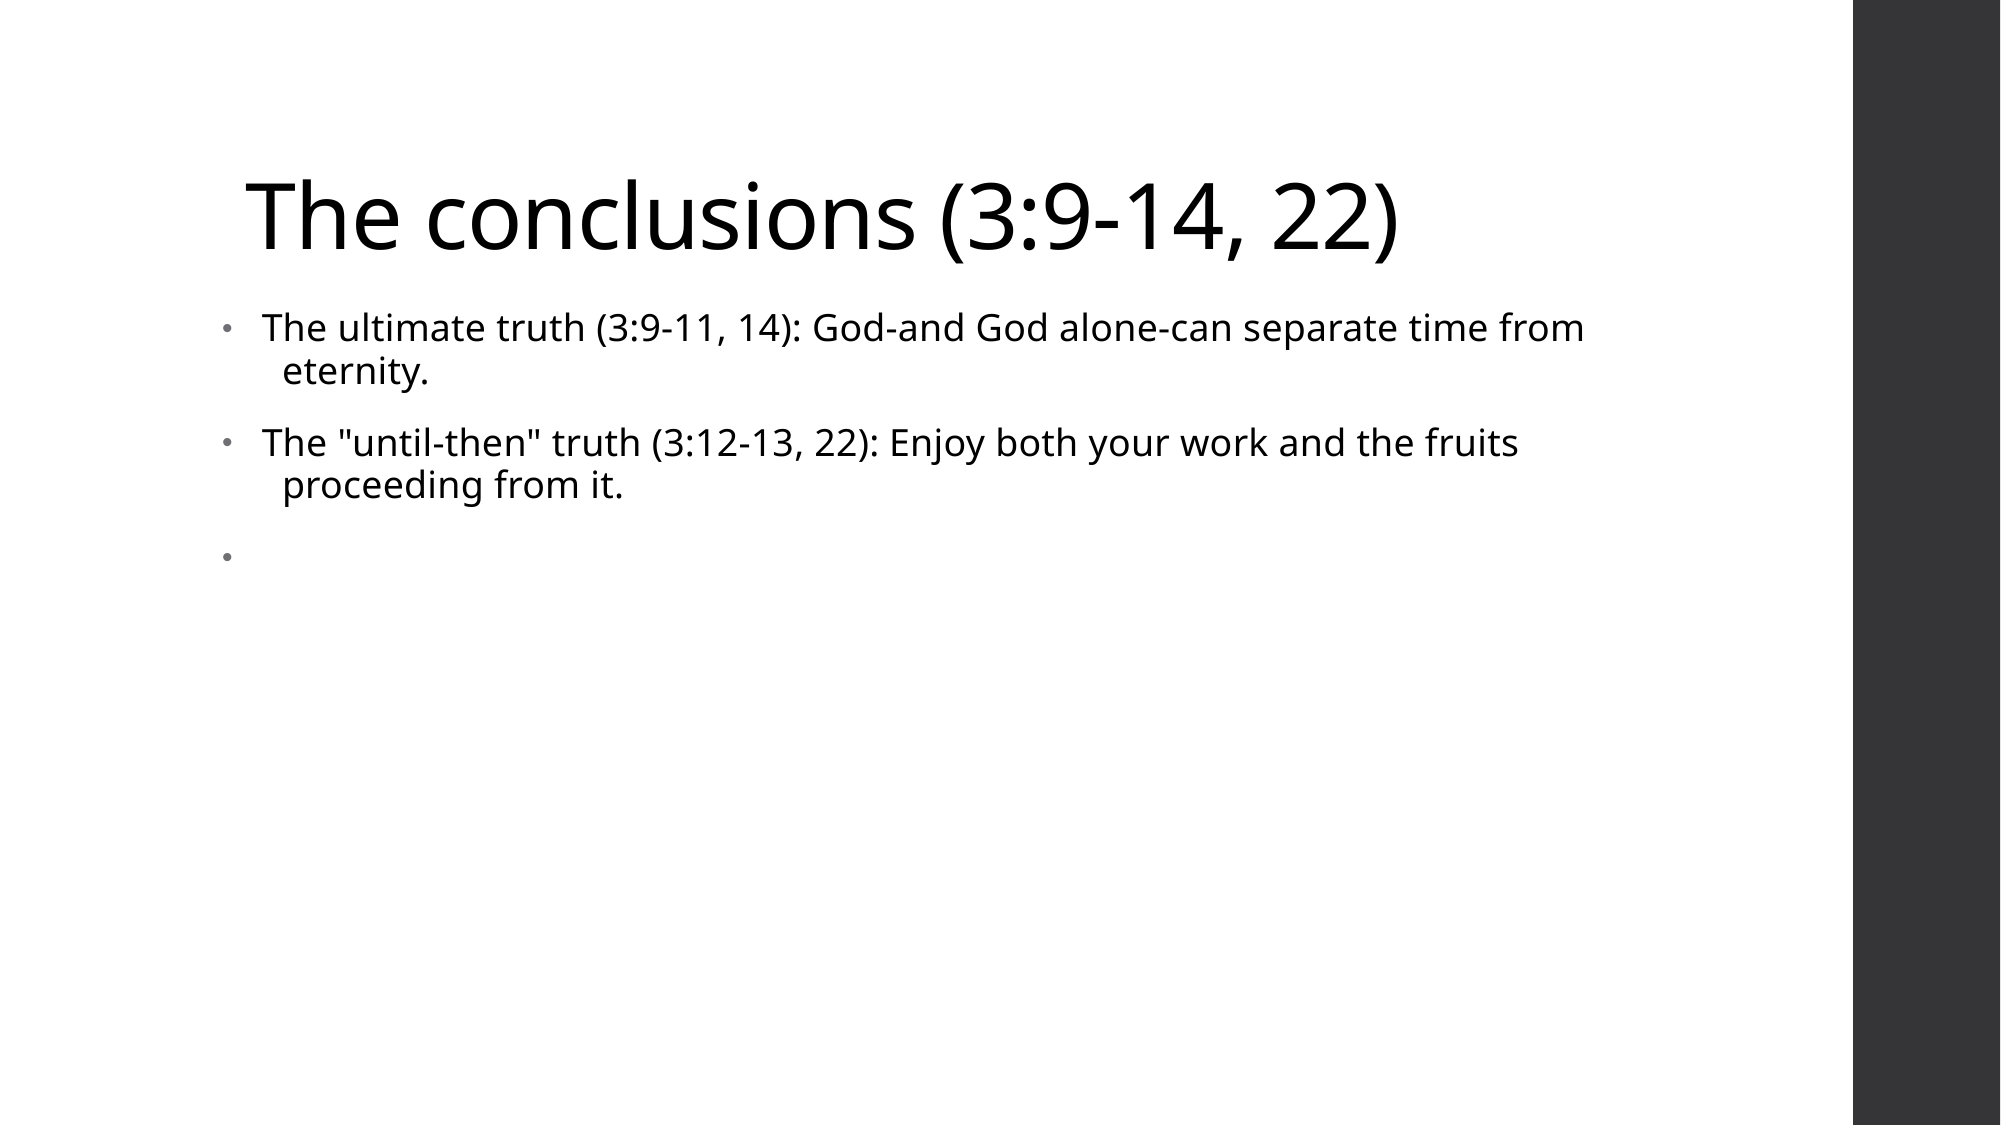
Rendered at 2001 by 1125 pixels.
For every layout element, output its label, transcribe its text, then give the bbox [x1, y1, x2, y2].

list The ultimate truth (3:9-11, 14): God-and God alone-can separate time from eternity. The "until-then" truth (3:12-13, 22): Enjoy both your work and the fruits proceeding from it. [206, 299, 1617, 1014]
title The conclusions (3:9-14, 22) [206, 60, 1797, 278]
